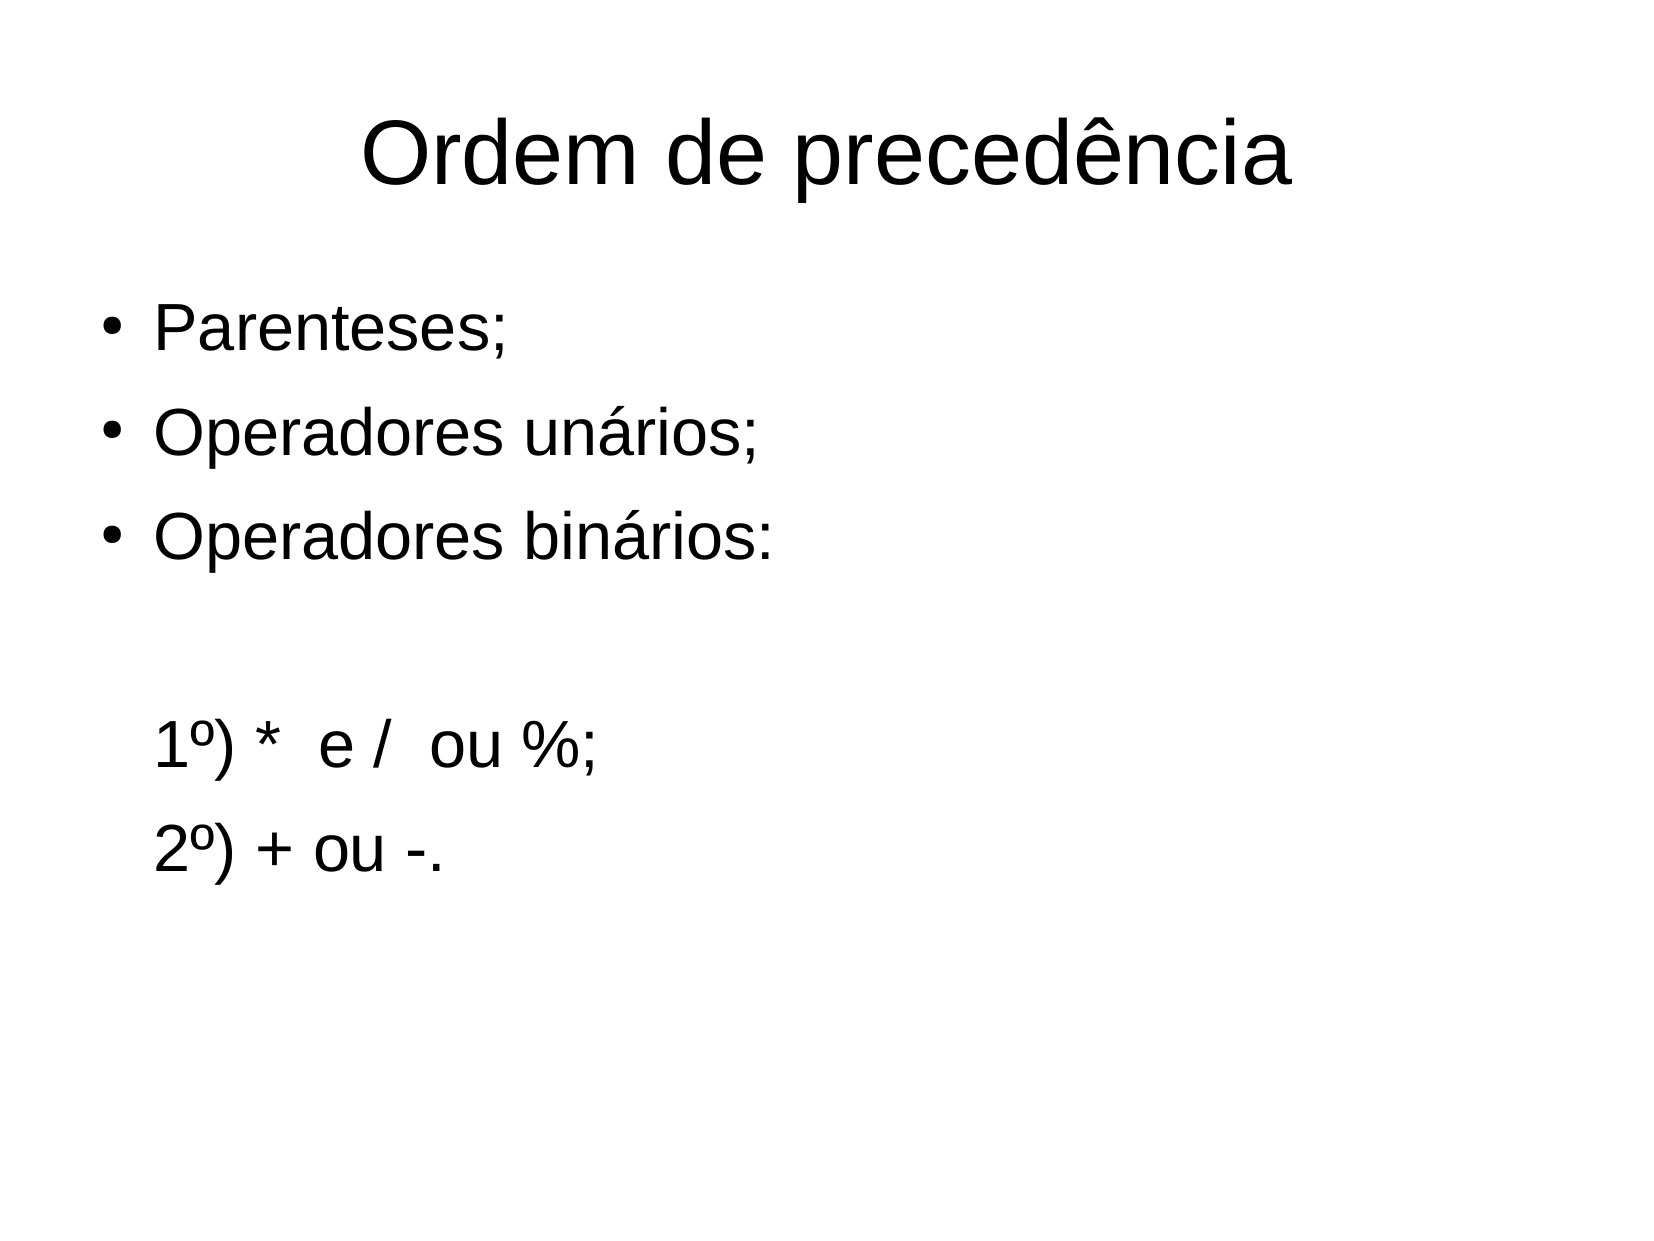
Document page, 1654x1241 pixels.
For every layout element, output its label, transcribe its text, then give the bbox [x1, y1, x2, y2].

title Ordem de precedência [82, 49, 1571, 257]
list Parenteses; Operadores unários; Operadores binários: 1º) * e / ou %; 2º) + ou -. [82, 290, 1571, 1109]
